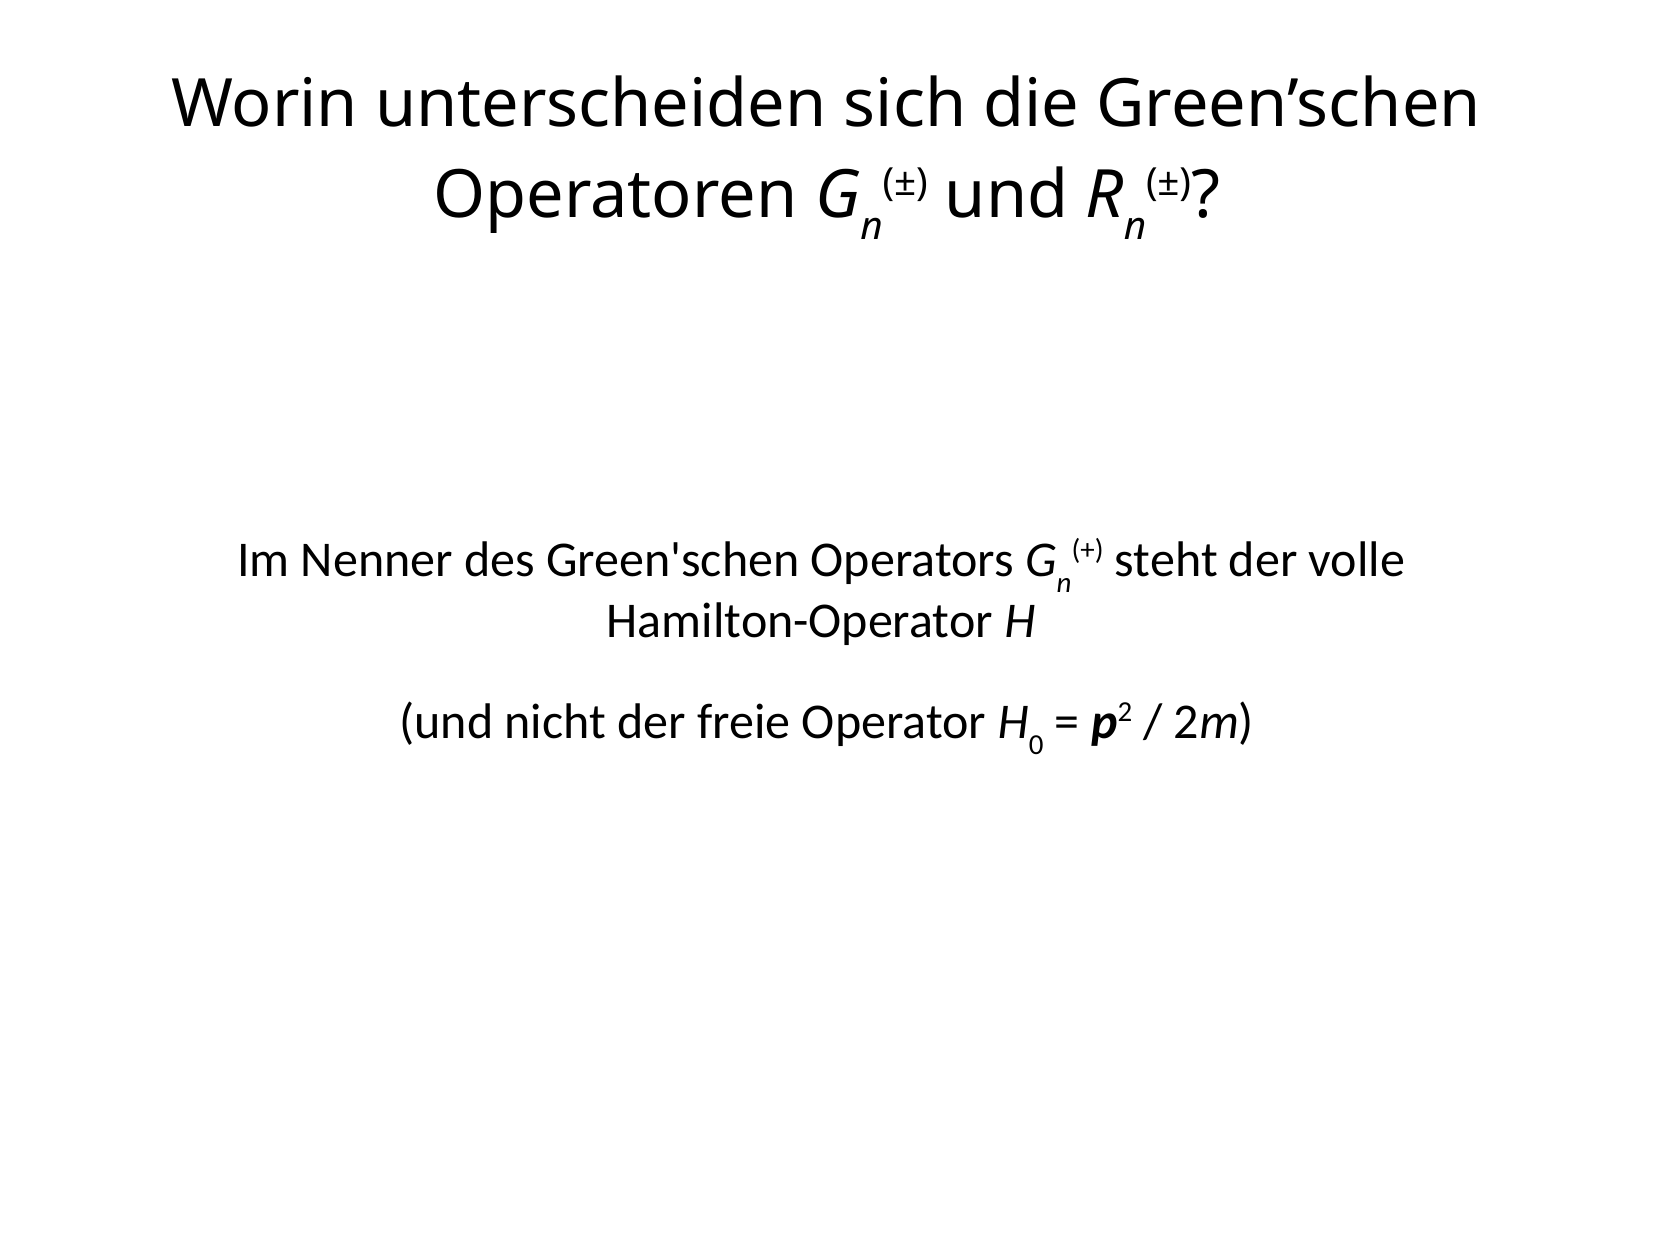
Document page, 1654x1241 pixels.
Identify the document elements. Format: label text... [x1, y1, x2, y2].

title Worin unterscheiden sich die Green’schen Operatoren Gn(±) und Rn(±)? [82, 49, 1571, 257]
subtitle Im Nenner des Green'schen Operators Gn(+) steht der volle Hamilton-Operator H (und nicht der freie Operator H0 = p2 / 2m) [82, 290, 1571, 1010]
